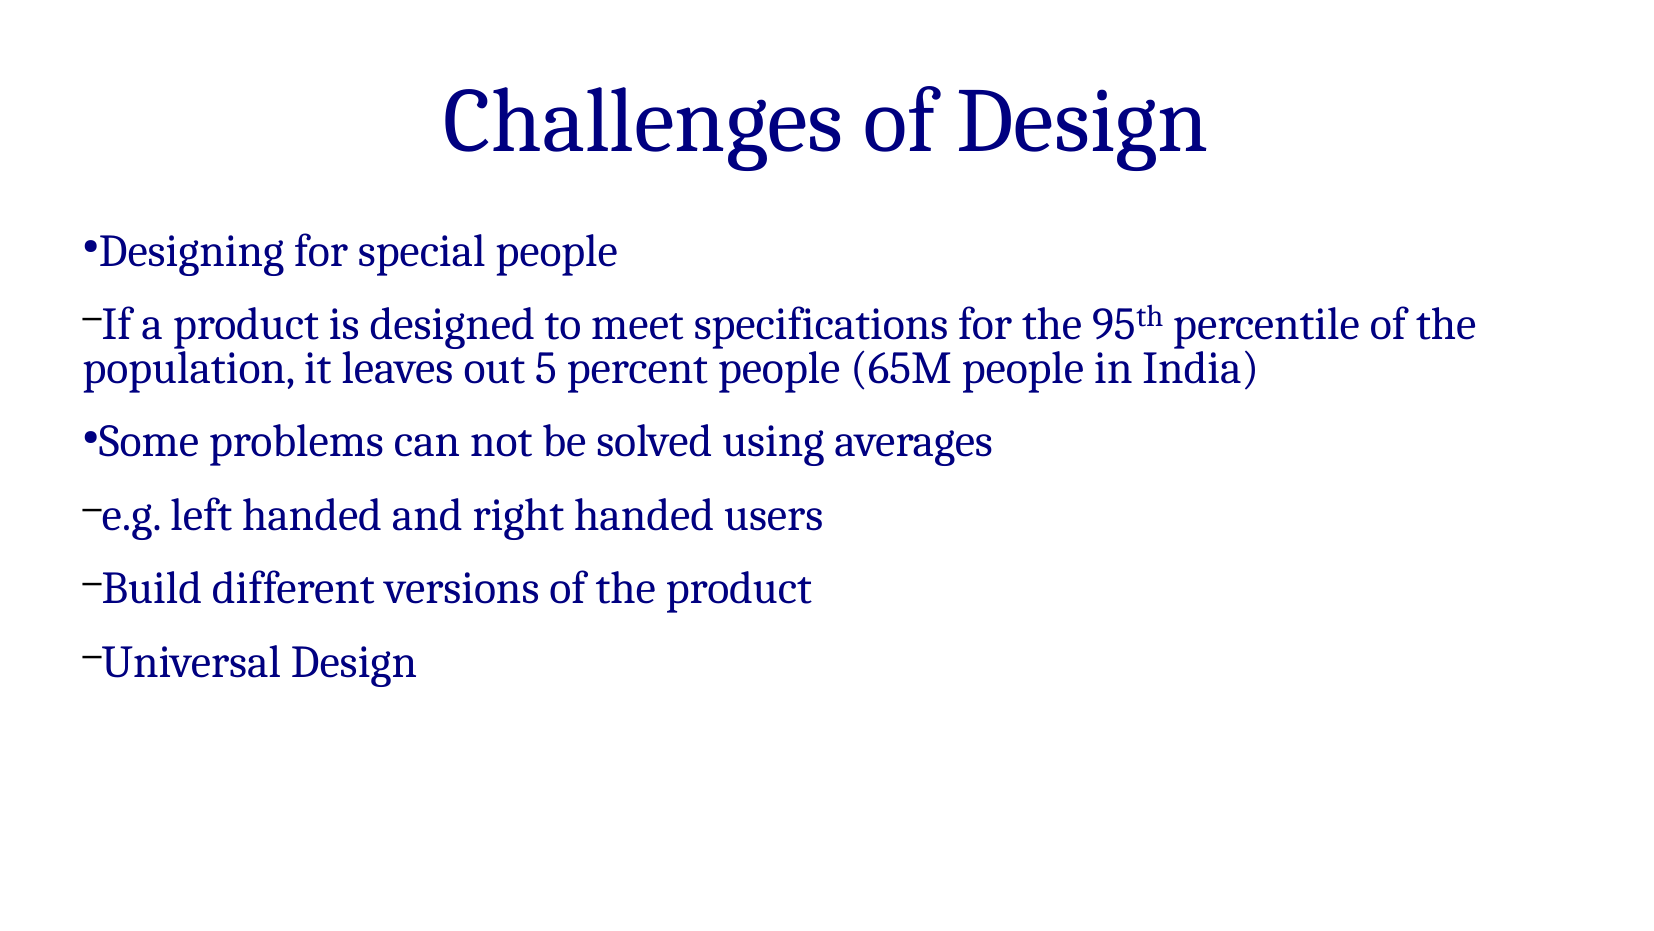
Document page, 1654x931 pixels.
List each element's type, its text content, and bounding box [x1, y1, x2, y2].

list Designing for special people If a product is designed to meet specifications for the 95th percentile of the population, it leaves out 5 percent people (65M people in India) Some problems can not be solved using averages e.g. left handed and right handed users Build different versions of the product Universal Design [82, 231, 1571, 771]
title Challenges of Design [82, 37, 1571, 193]
